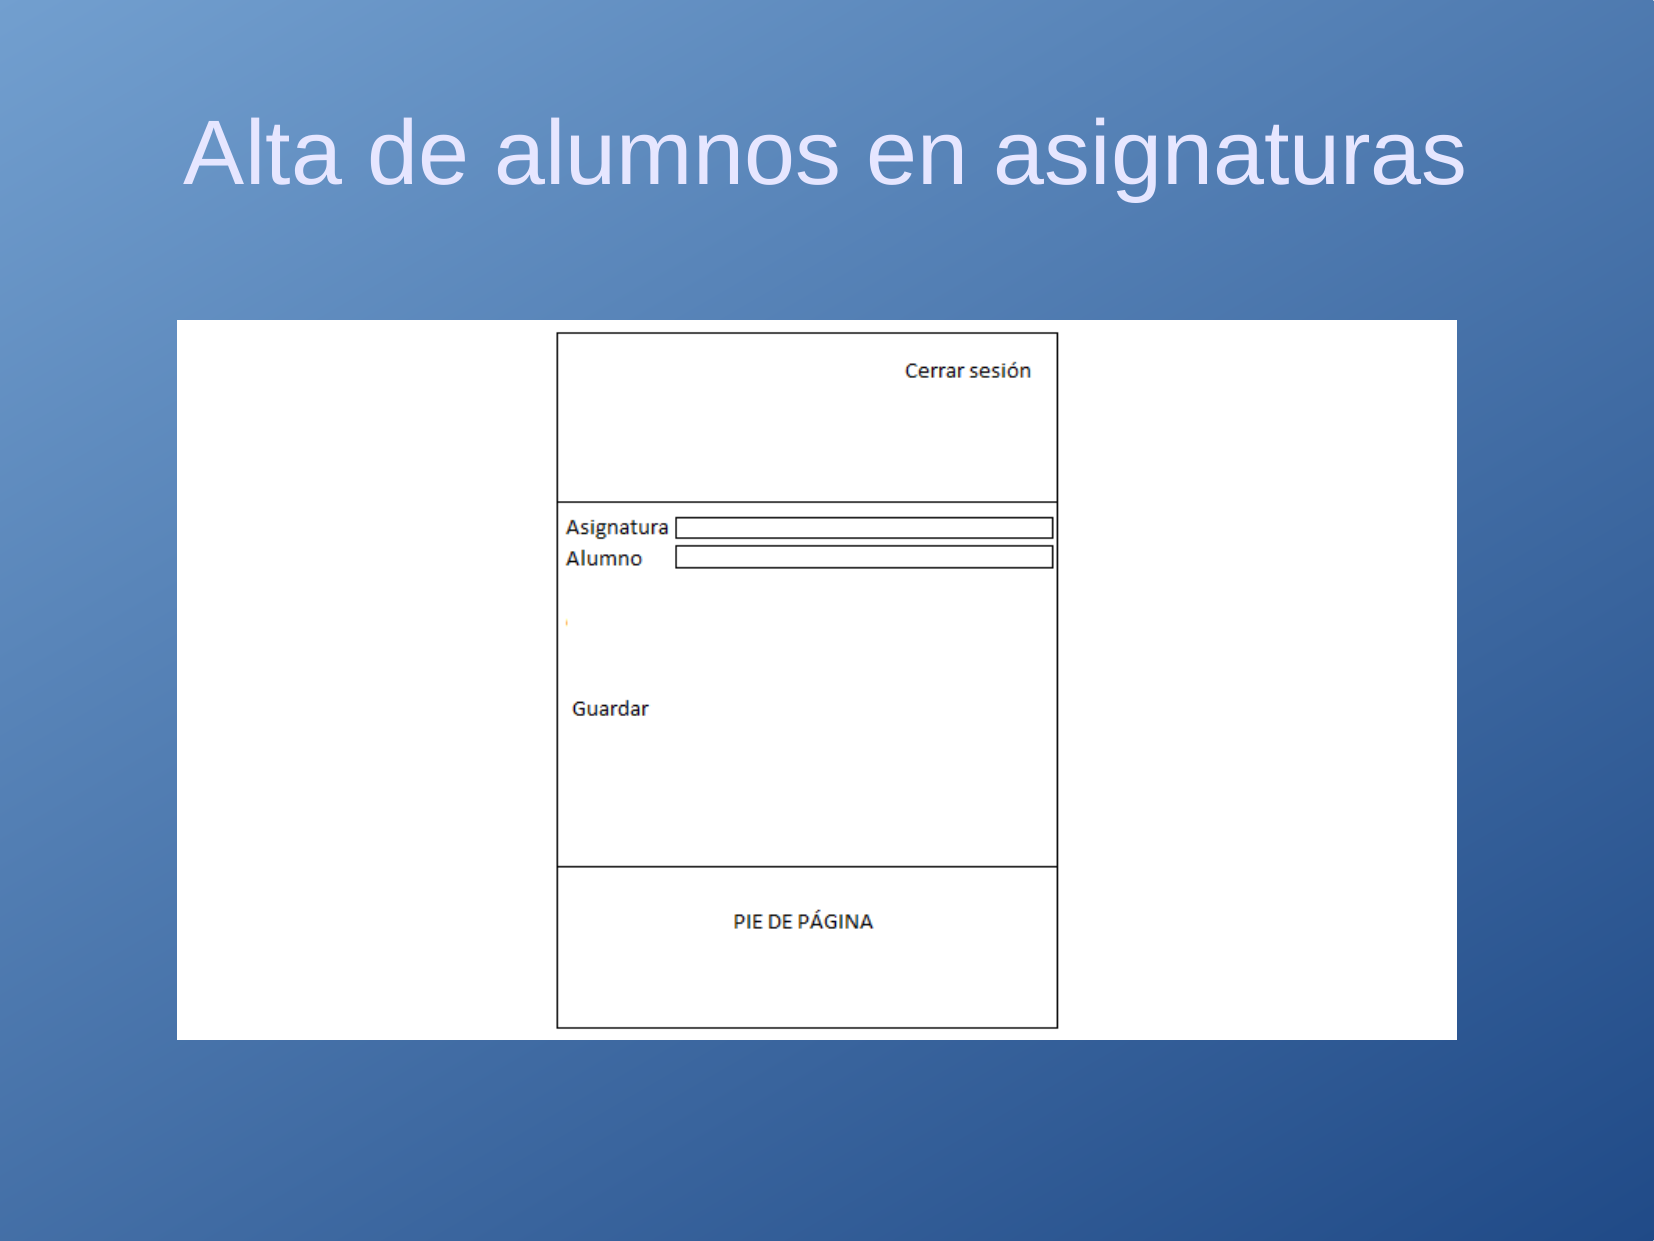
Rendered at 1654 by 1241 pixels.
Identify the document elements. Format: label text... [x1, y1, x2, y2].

picture [177, 320, 1457, 1040]
title Alta de alumnos en asignaturas [82, 49, 1571, 257]
